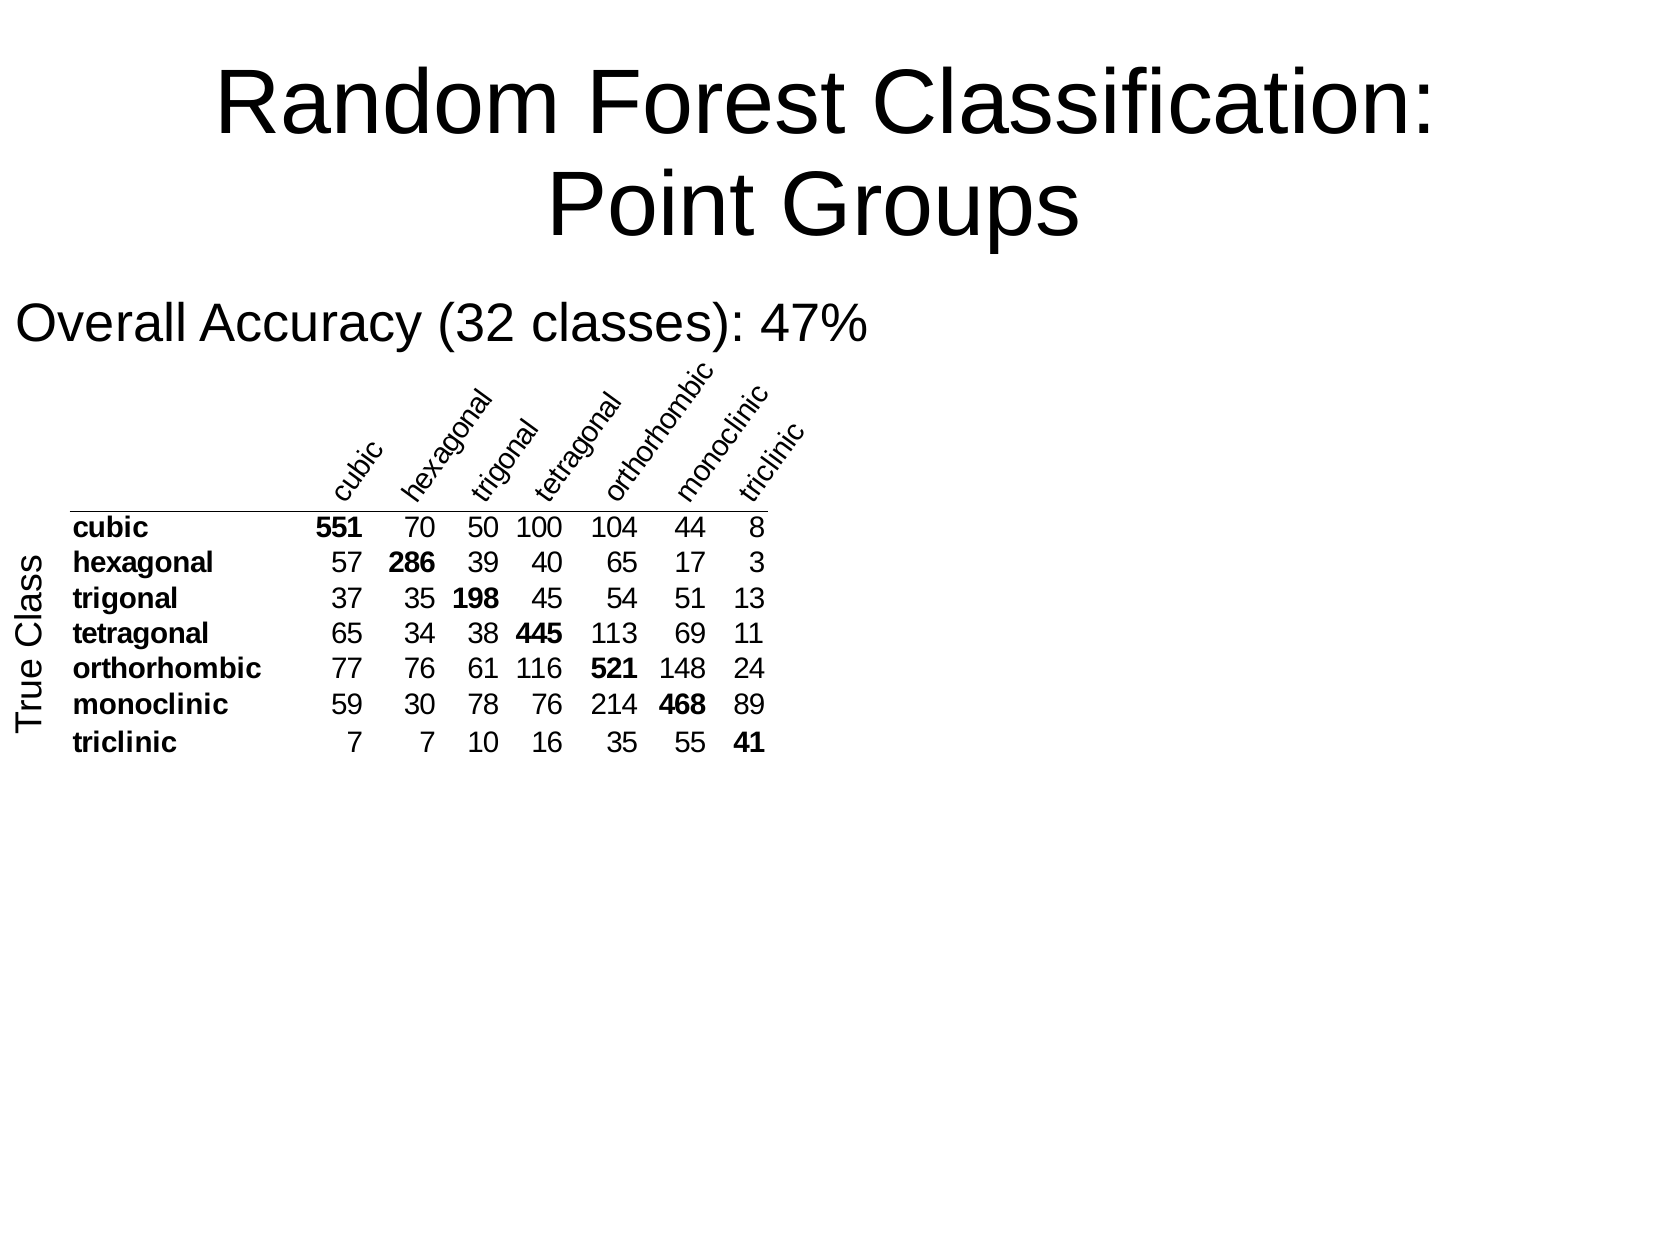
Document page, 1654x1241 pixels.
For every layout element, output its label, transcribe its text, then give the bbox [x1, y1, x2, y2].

text_box Overall Accuracy (32 classes): 47% [0, 285, 886, 361]
chart [69, 361, 873, 766]
text_box True Class [0, 540, 57, 750]
title Random Forest Classification: Point Groups [82, 49, 1571, 257]
